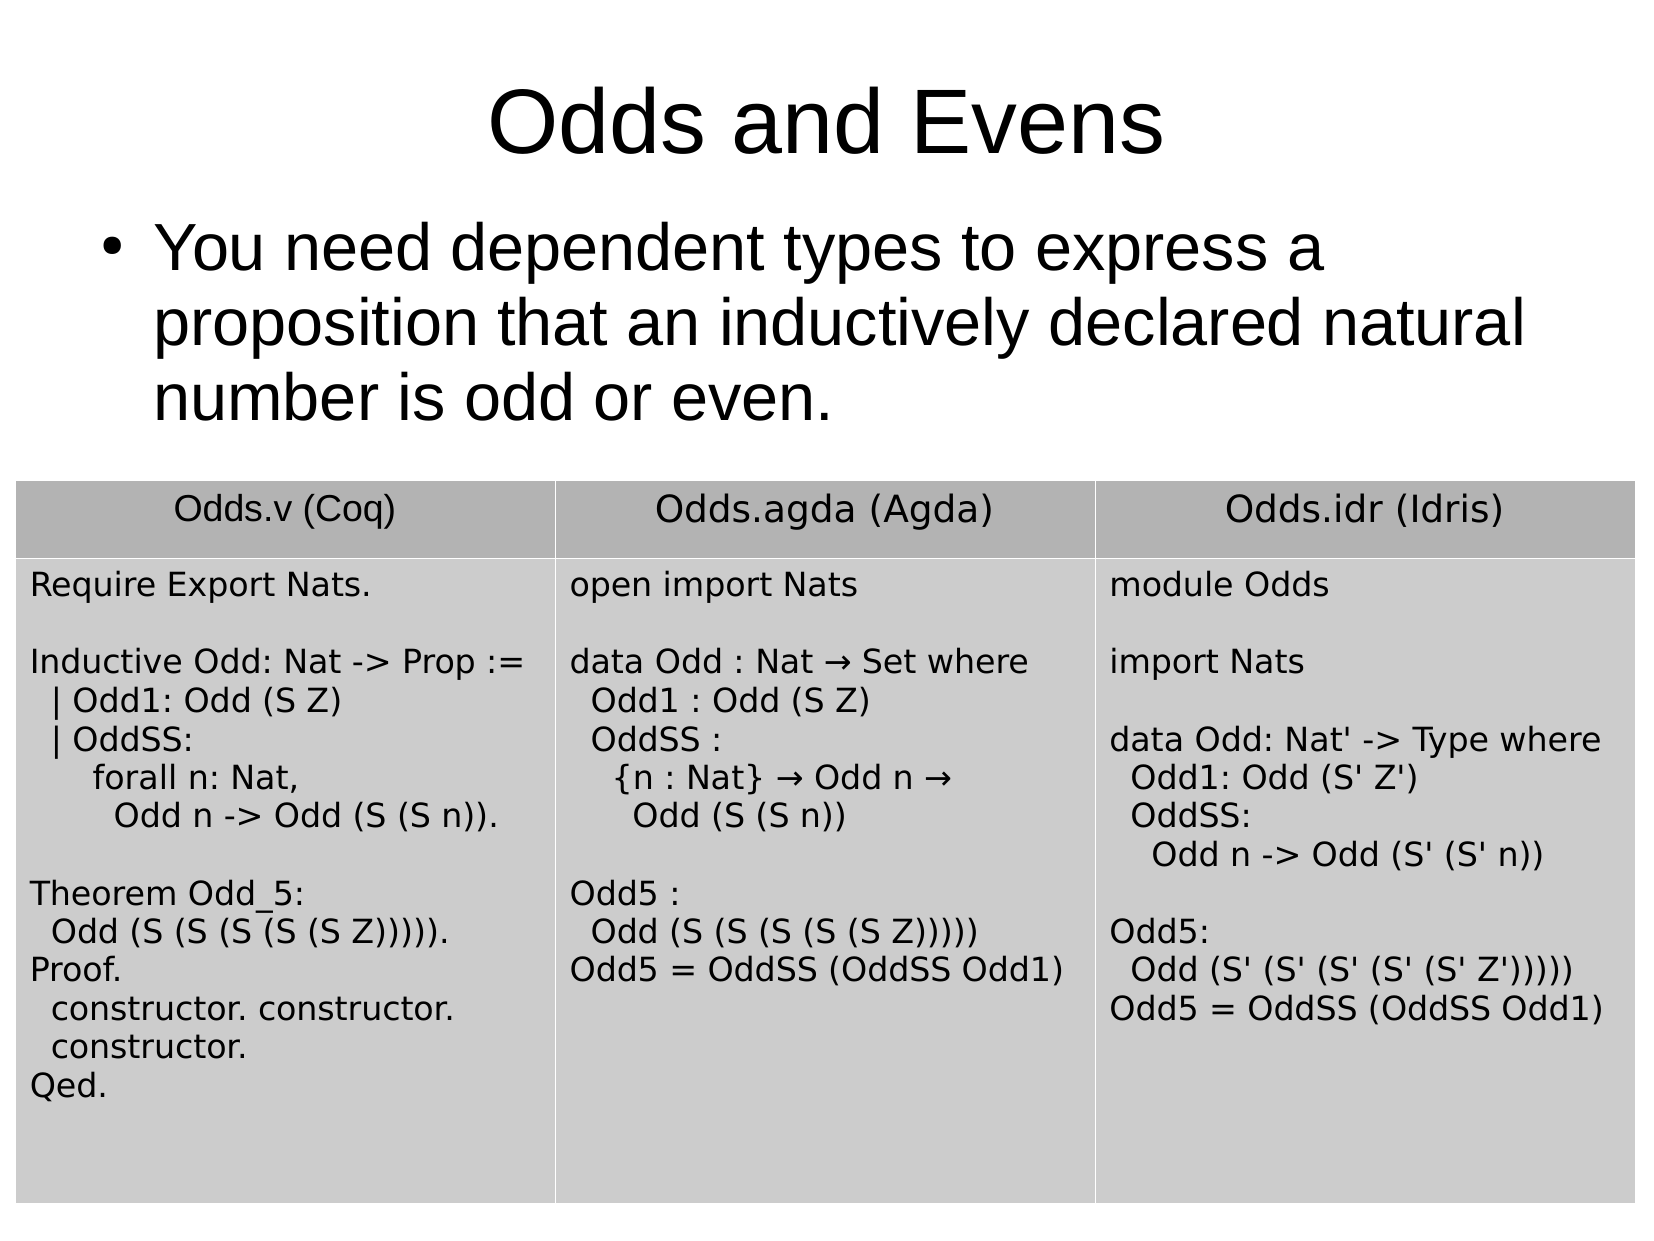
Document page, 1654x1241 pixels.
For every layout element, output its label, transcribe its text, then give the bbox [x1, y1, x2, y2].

table_header Odds.idr (Idris) [1096, 481, 1635, 558]
table_header Odds.v (Coq) [16, 481, 555, 558]
table_cell Require Export Nats. Inductive Odd: Nat -> Prop := | Odd1: Odd (S Z) | OddSS: forall n: Nat, Odd n -> Odd (S (S n)). Theorem Odd_5: Odd (S (S (S (S (S Z))))). Proof. constructor. constructor. constructor. Qed. [16, 559, 555, 1203]
table_header Odds.agda (Agda) [556, 481, 1095, 558]
list You need dependent types to express a proposition that an inductively declared natural number is odd or even. [82, 210, 1571, 445]
title Odds and Evens [82, 49, 1571, 196]
table_cell module Odds import Nats data Odd: Nat' -> Type where Odd1: Odd (S' Z') OddSS: Odd n -> Odd (S' (S' n)) Odd5: Odd (S' (S' (S' (S' (S' Z'))))) Odd5 = OddSS (OddSS Odd1) [1096, 559, 1635, 1203]
table_cell open import Nats data Odd : Nat → Set where Odd1 : Odd (S Z) OddSS : {n : Nat} → Odd n → Odd (S (S n)) Odd5 : Odd (S (S (S (S (S Z))))) Odd5 = OddSS (OddSS Odd1) [556, 559, 1095, 1203]
